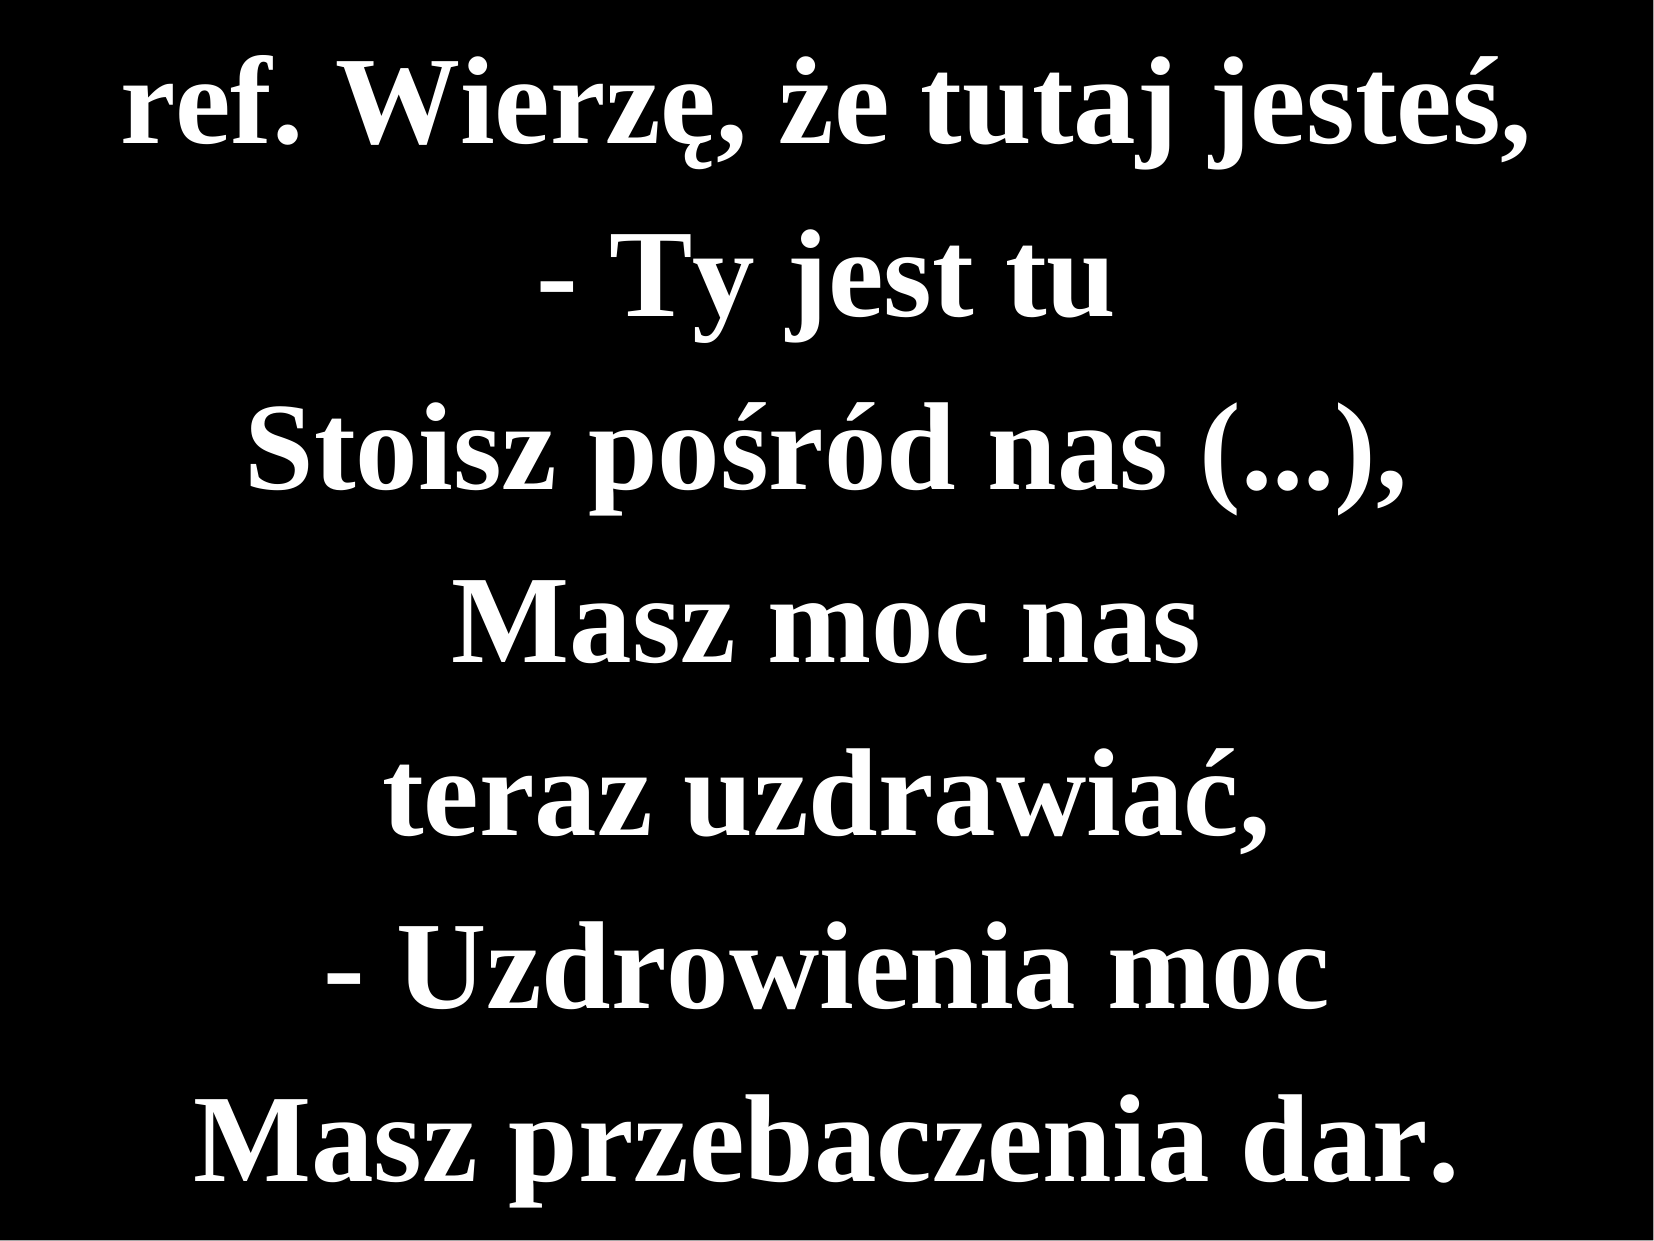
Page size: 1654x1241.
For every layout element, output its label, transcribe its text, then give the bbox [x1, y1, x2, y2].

title ref. Wierzę, że tutaj jesteś, ppp - Ty jest tu ppp Stoisz pośród nas (...), ppp Masz moc nas ppp teraz uzdrawiać, ppp - Uzdrowienia moc ppp Masz przebaczenia dar. [0, 0, 1654, 1241]
